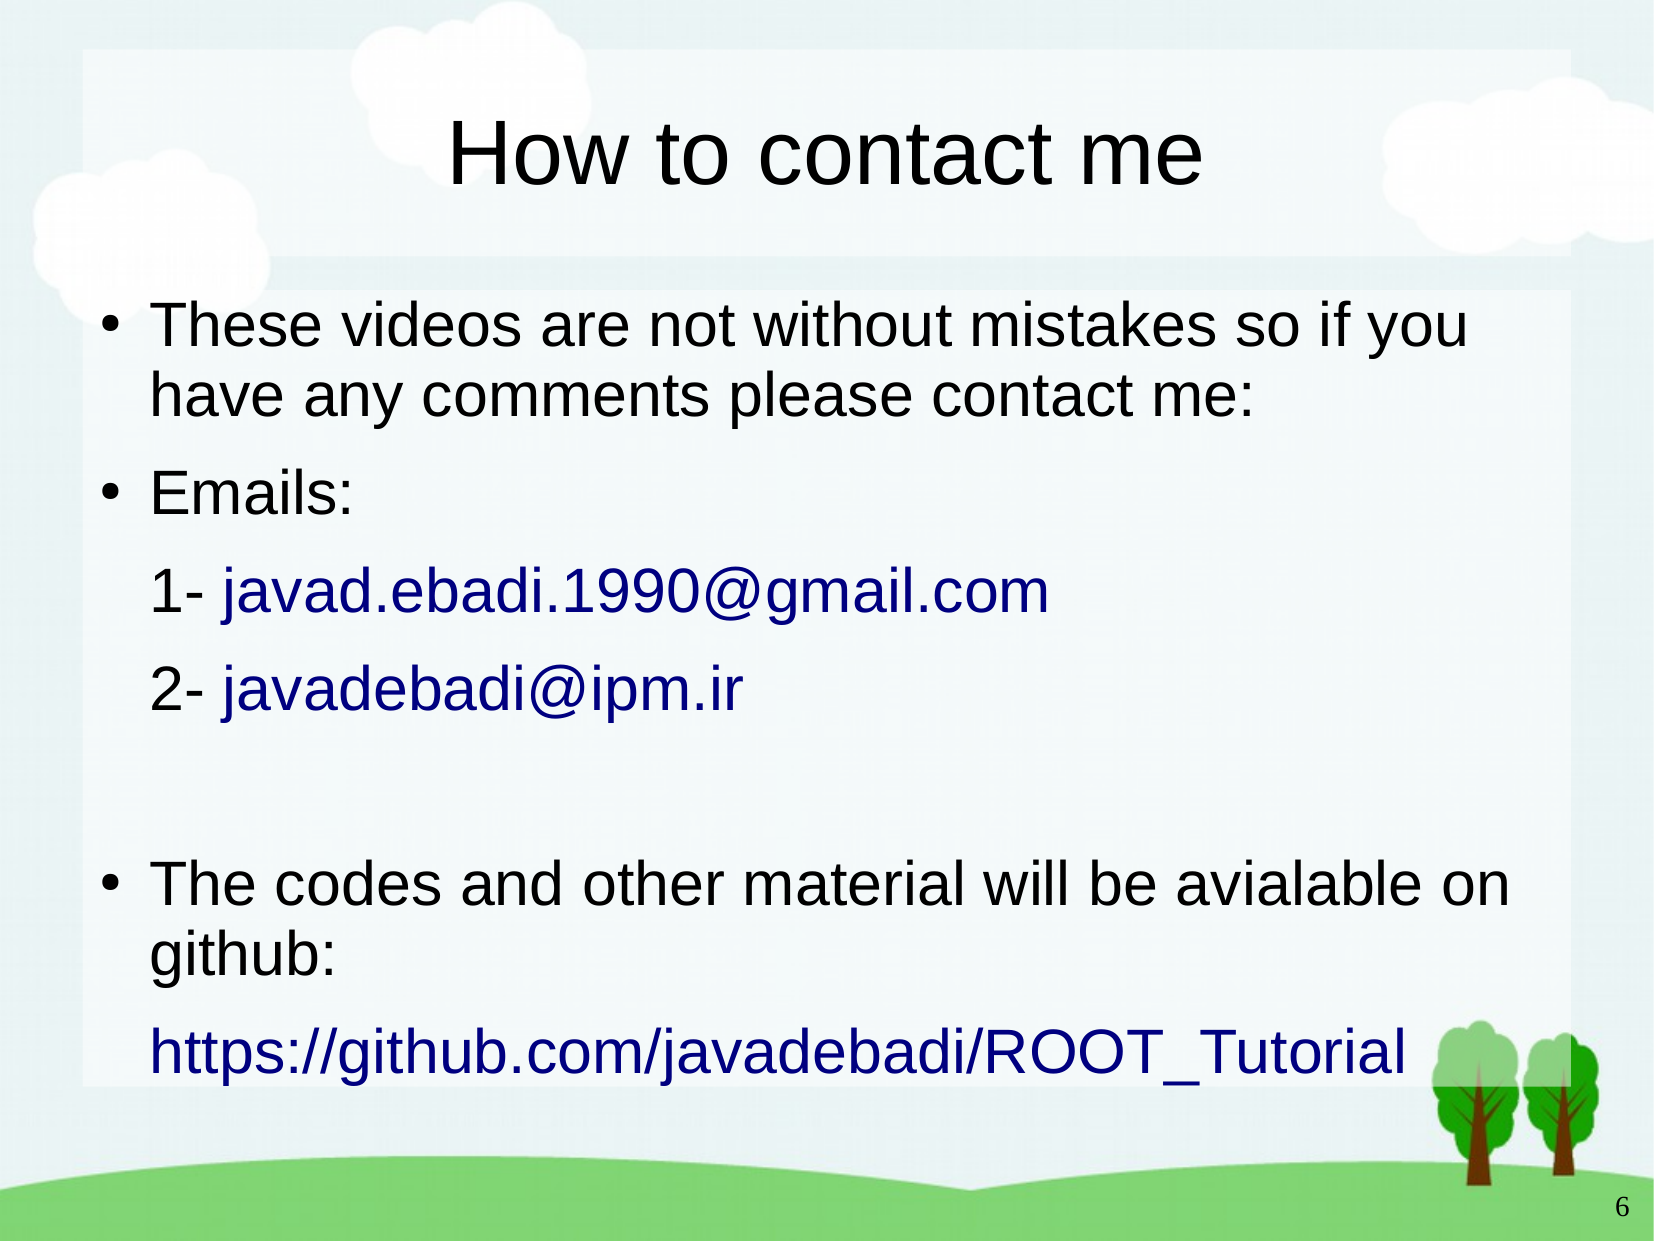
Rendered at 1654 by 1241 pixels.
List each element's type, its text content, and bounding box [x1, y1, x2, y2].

picture [0, 0, 1654, 1241]
title How to contact me [82, 49, 1571, 257]
list These videos are not without mistakes so if you have any comments please contact me: Emails: 1- javad.ebadi.1990@gmail.com 2- javadebadi@ipm.ir The codes and other material will be avialable on github: https://github.com/javadebadi/ROOT_Tutorial [82, 290, 1571, 1087]
